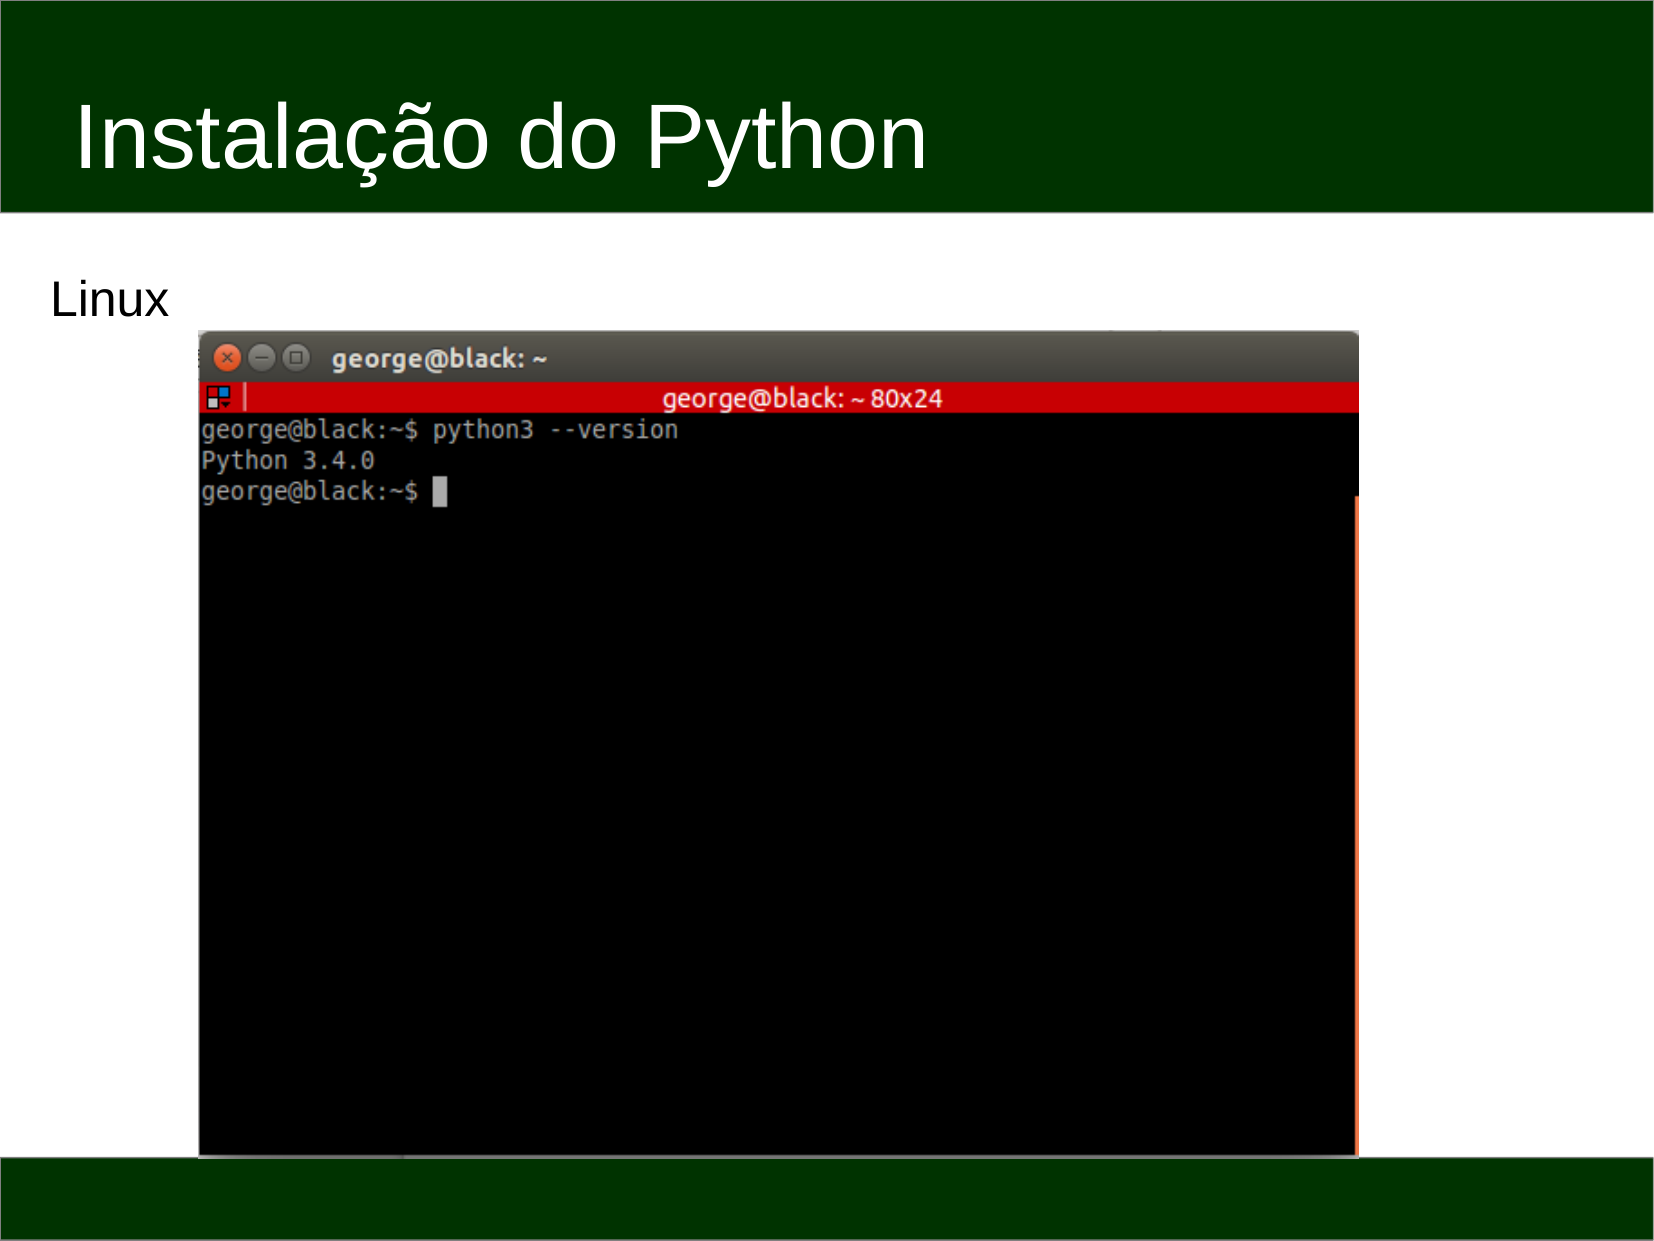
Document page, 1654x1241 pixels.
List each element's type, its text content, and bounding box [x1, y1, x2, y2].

picture [198, 330, 1359, 1159]
text_box Instalação do Python [59, 73, 1016, 294]
text_box Linux [35, 261, 199, 332]
text_box [0, 1157, 1654, 1241]
text_box [0, 0, 1654, 213]
